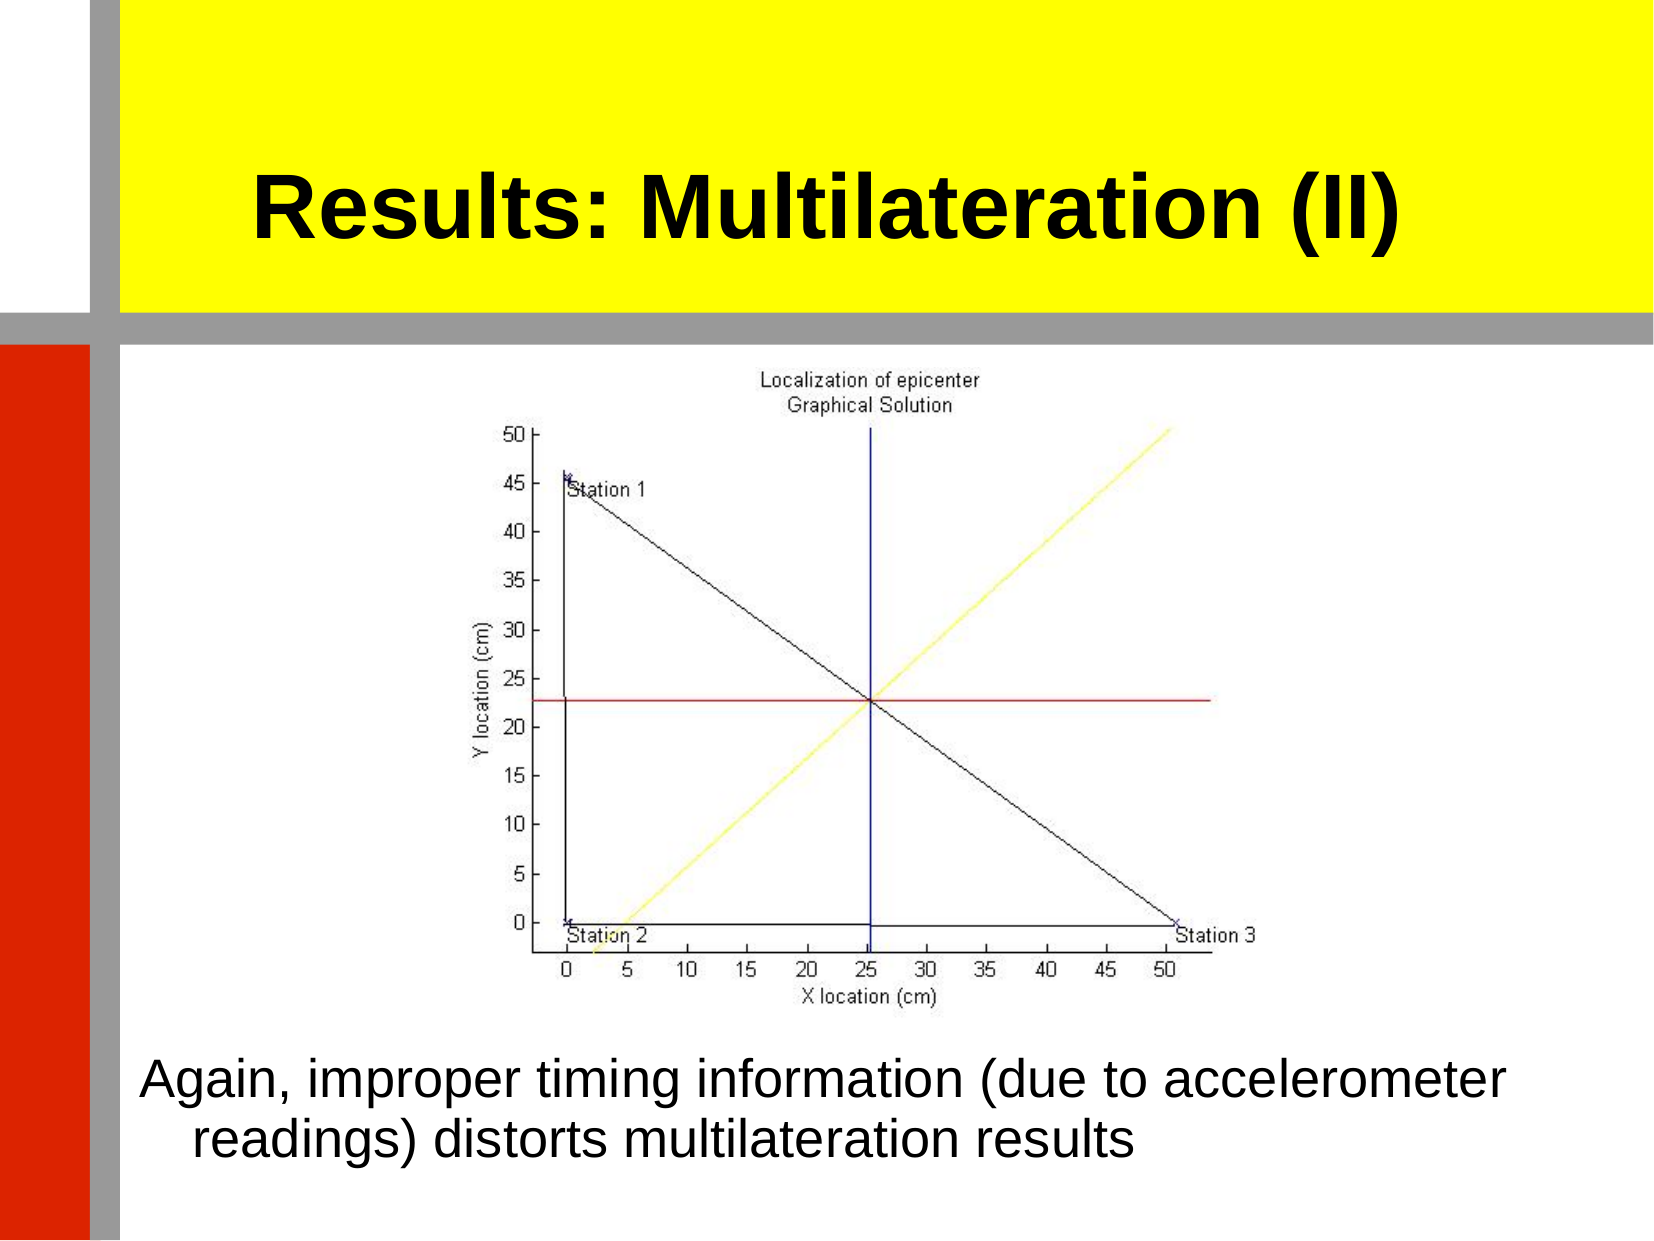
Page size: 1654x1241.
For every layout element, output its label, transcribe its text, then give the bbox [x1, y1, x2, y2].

title Results: Multilateration (II) [121, 102, 1534, 311]
picture [418, 367, 1294, 1024]
list Again, improper timing information (due to accelerometer readings) distorts multilateration results [121, 391, 1534, 1170]
